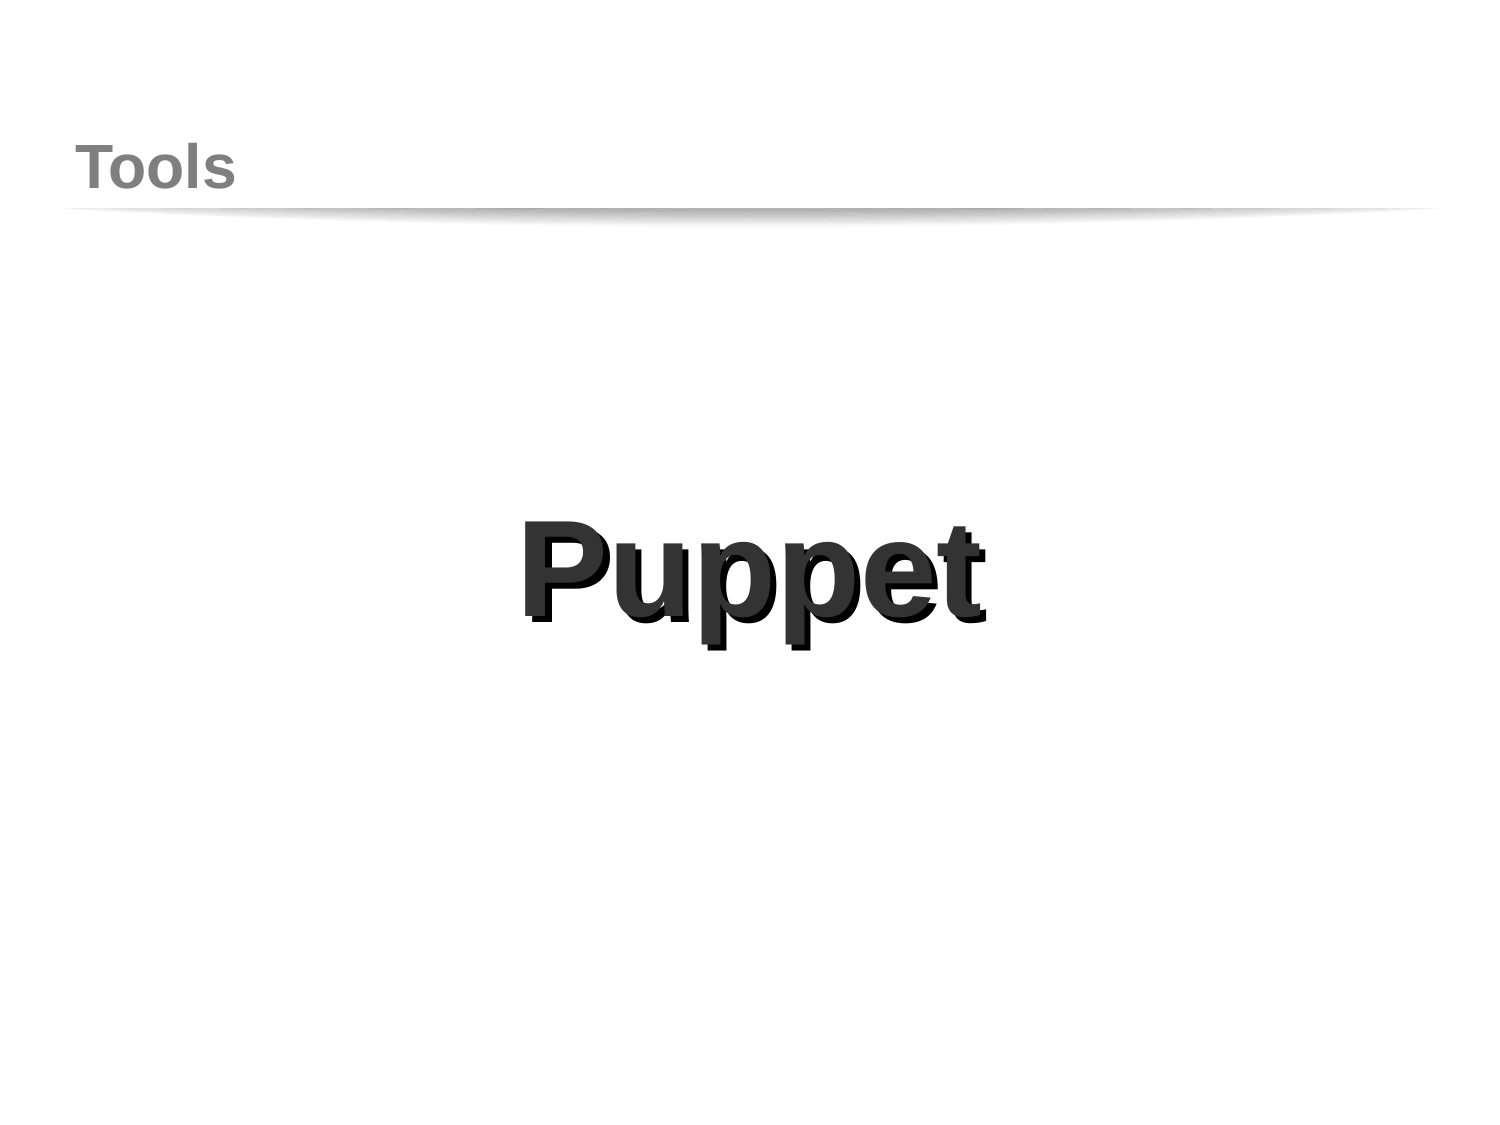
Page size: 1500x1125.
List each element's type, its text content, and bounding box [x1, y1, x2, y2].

title Tools [75, 71, 1426, 203]
text_box Puppet [75, 479, 1426, 646]
